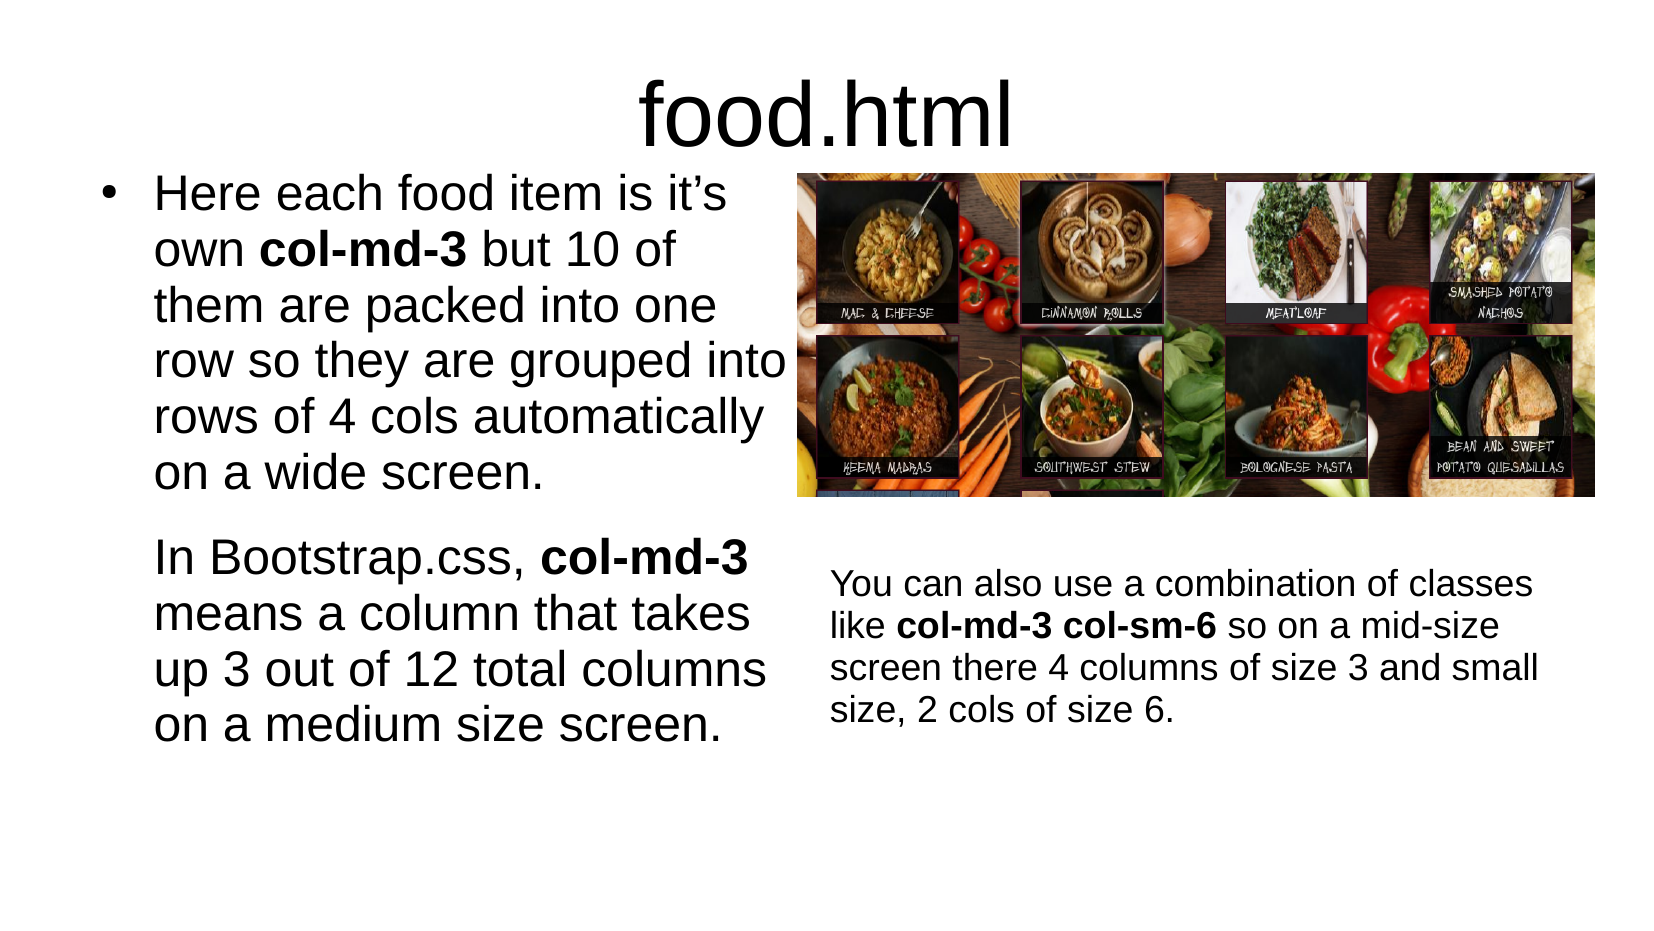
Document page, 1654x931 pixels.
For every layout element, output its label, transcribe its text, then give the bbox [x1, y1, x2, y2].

list Here each food item is it’s own col-md-3 but 10 of them are packed into one row so they are grouped into rows of 4 cols automatically on a wide screen. In Bootstrap.css, col-md-3 means a column that takes up 3 out of 12 total columns on a medium size screen. [82, 165, 798, 758]
title food.html [82, 37, 1571, 173]
picture [797, 173, 1595, 497]
text_box You can also use a combination of classes like col-md-3 col-sm-6 so on a mid-size screen there 4 columns of size 3 and small size, 2 cols of size 6. [814, 555, 1583, 738]
